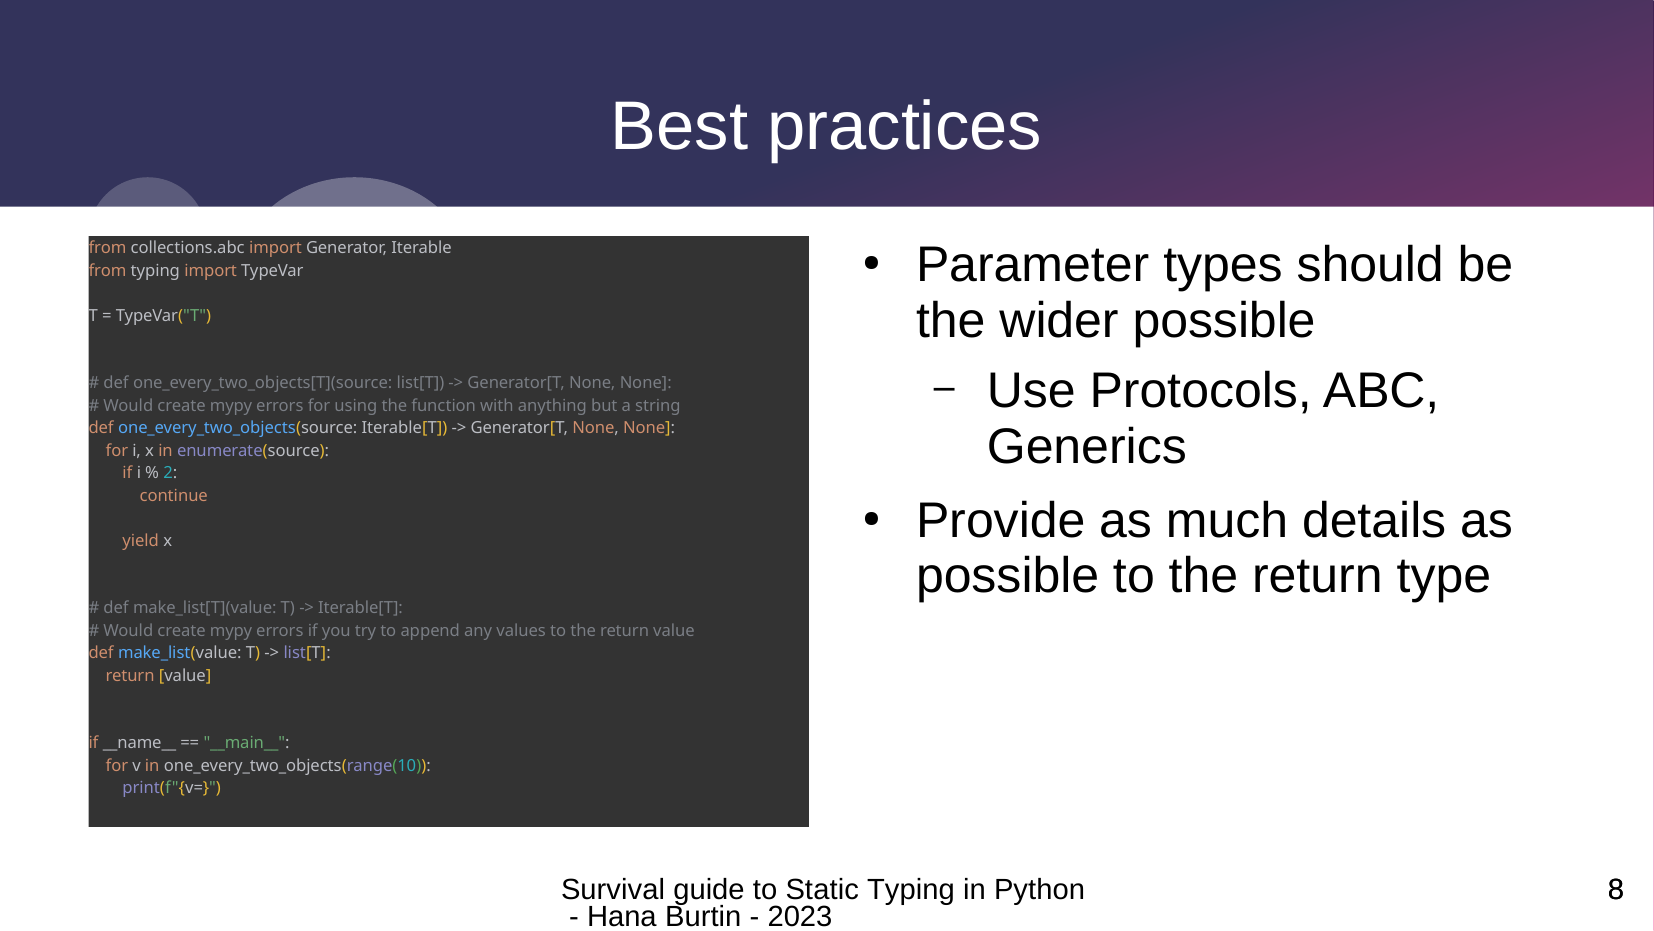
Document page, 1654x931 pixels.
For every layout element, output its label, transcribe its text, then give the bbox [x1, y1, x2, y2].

list Parameter types should be the wider possible Use Protocols, ABC, Generics Provide as much details as possible to the return type [845, 236, 1566, 827]
list from collections.abc import Generator, Iterable from typing import TypeVar T = TypeVar("T") # def one_every_two_objects[T](source: list[T]) -> Generator[T, None, None]: # Would create mypy errors for using the function with anything but a string def one_every_two_objects(source: Iterable[T]) -> Generator[T, None, None]: for i, x in enumerate(source): if i % 2: continue yield x # def make_list[T](value: T) -> Iterable[T]: # Would create mypy errors if you try to append any values to the return value def make_list(value: T) -> list[T]: return [value] if __name__ == "__main__": for v in one_every_two_objects(range(10)): print(f"{v=}") [88, 236, 809, 827]
title Best practices [88, 44, 1565, 207]
